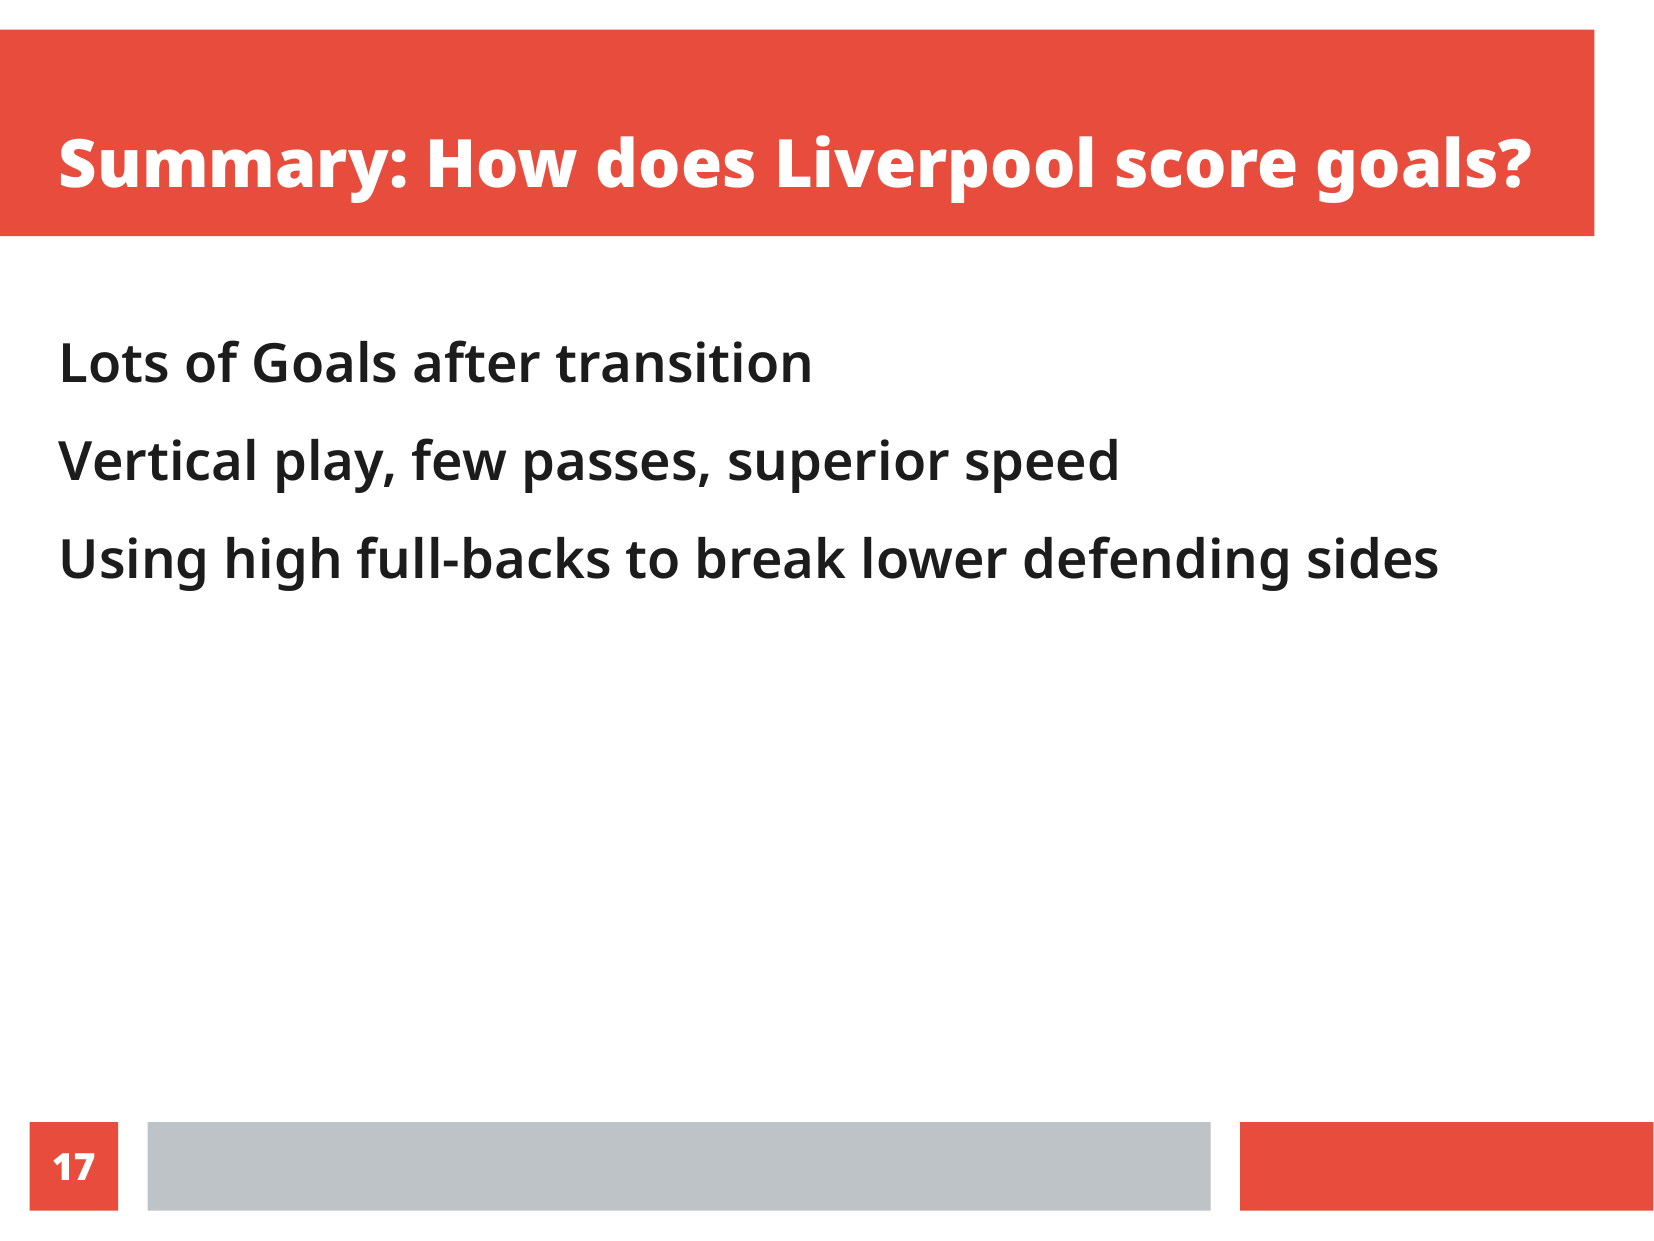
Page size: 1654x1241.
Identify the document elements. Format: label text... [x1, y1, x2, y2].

title Summary: How does Liverpool score goals? [59, 59, 1595, 207]
list Lots of Goals after transition Vertical play, few passes, superior speed Using high full-backs to break lower defending sides [59, 324, 1565, 1093]
